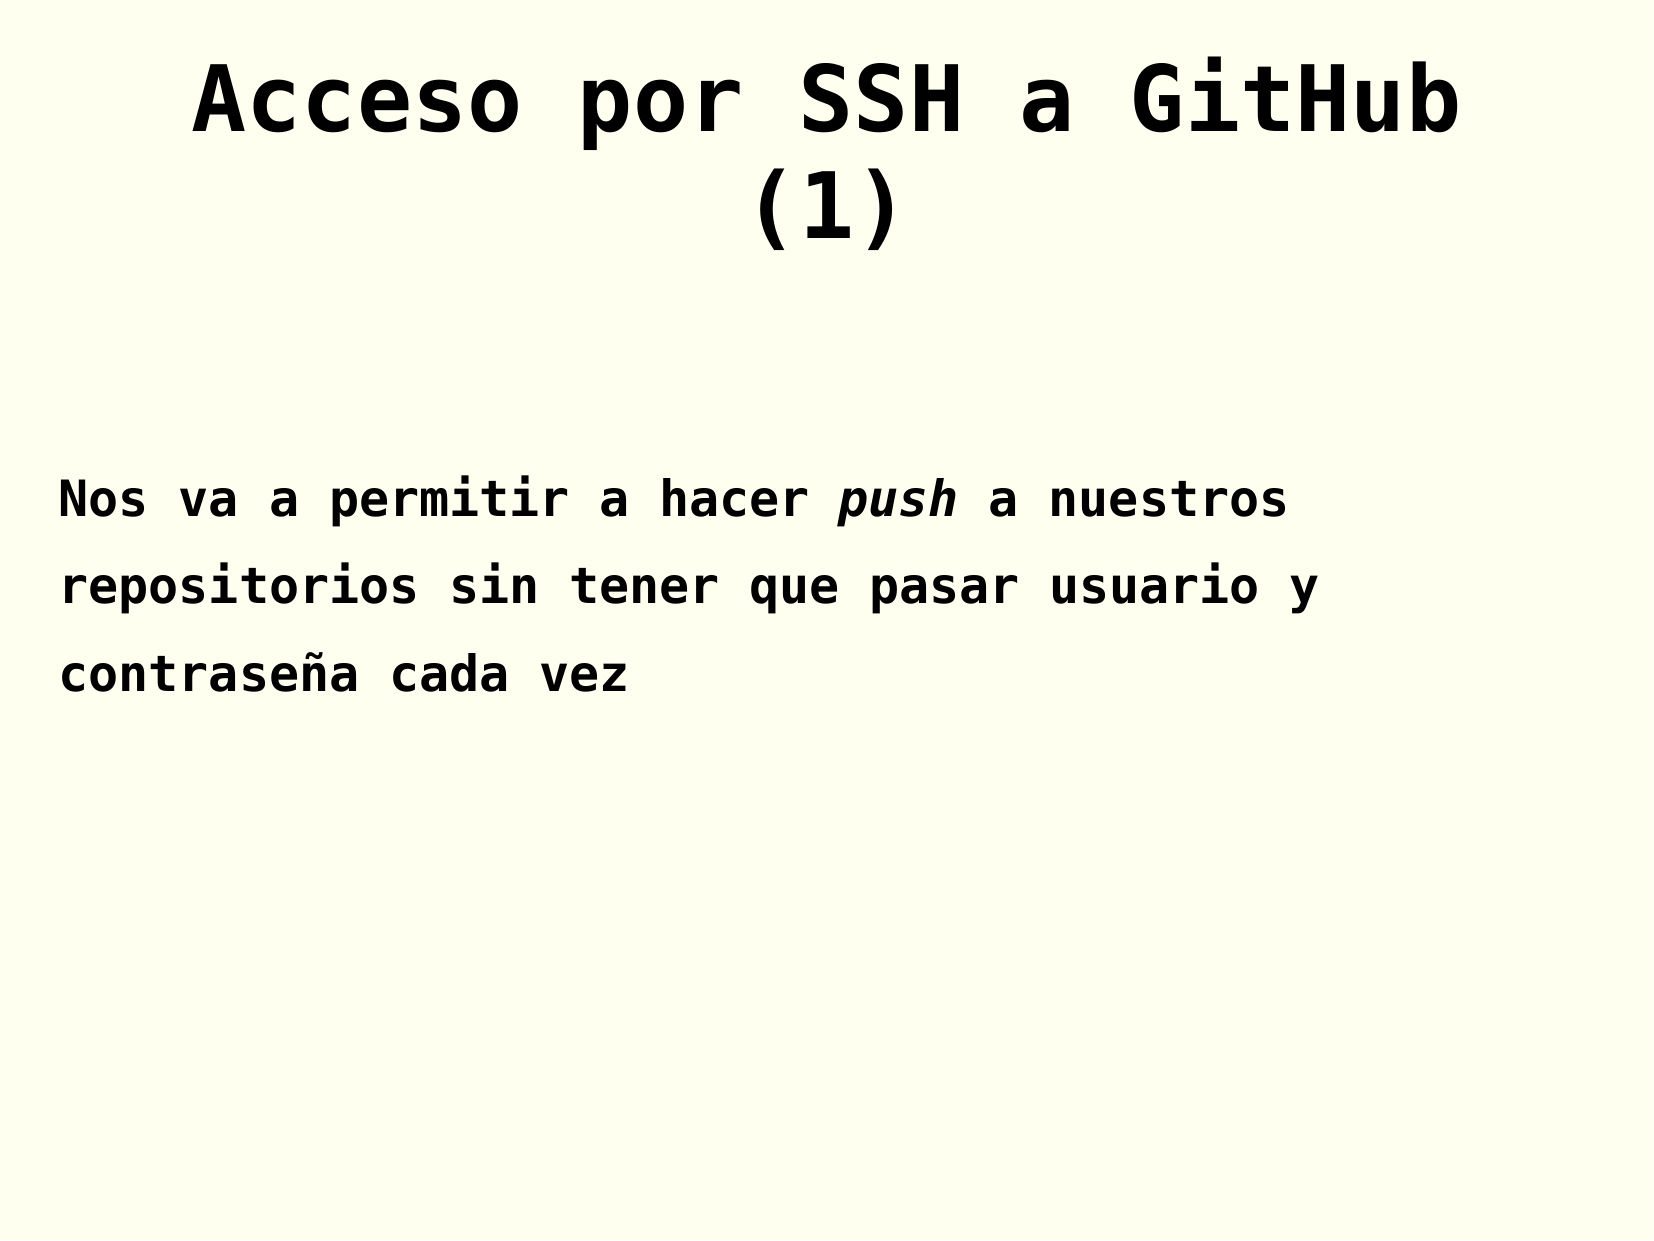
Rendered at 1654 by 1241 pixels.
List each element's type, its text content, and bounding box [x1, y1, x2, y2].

text_box Nos va a permitir a hacer push a nuestros repositorios sin tener que pasar usuario y contraseña cada vez [44, 433, 1587, 711]
title Acceso por SSH a GitHub (1) [82, 45, 1571, 261]
